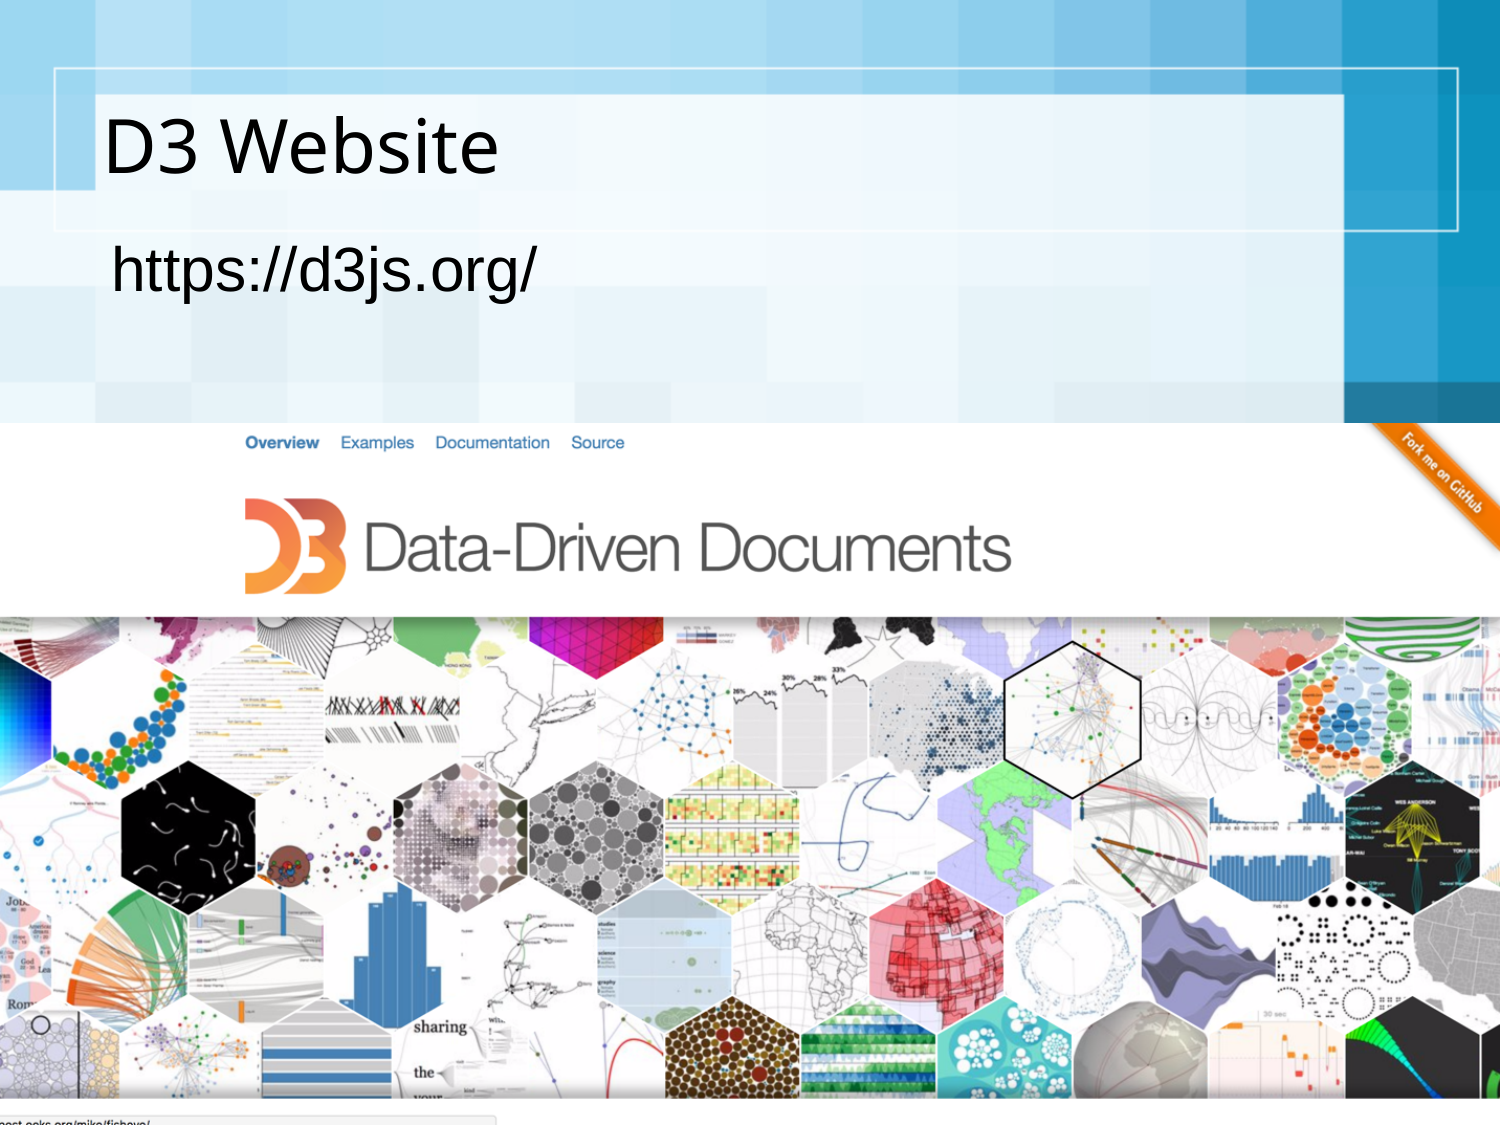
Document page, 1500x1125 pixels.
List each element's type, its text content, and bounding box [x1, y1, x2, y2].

title D3 Website [87, 87, 1338, 200]
picture [0, 0, 1500, 1125]
text_box https://d3js.org/ [96, 213, 1329, 358]
